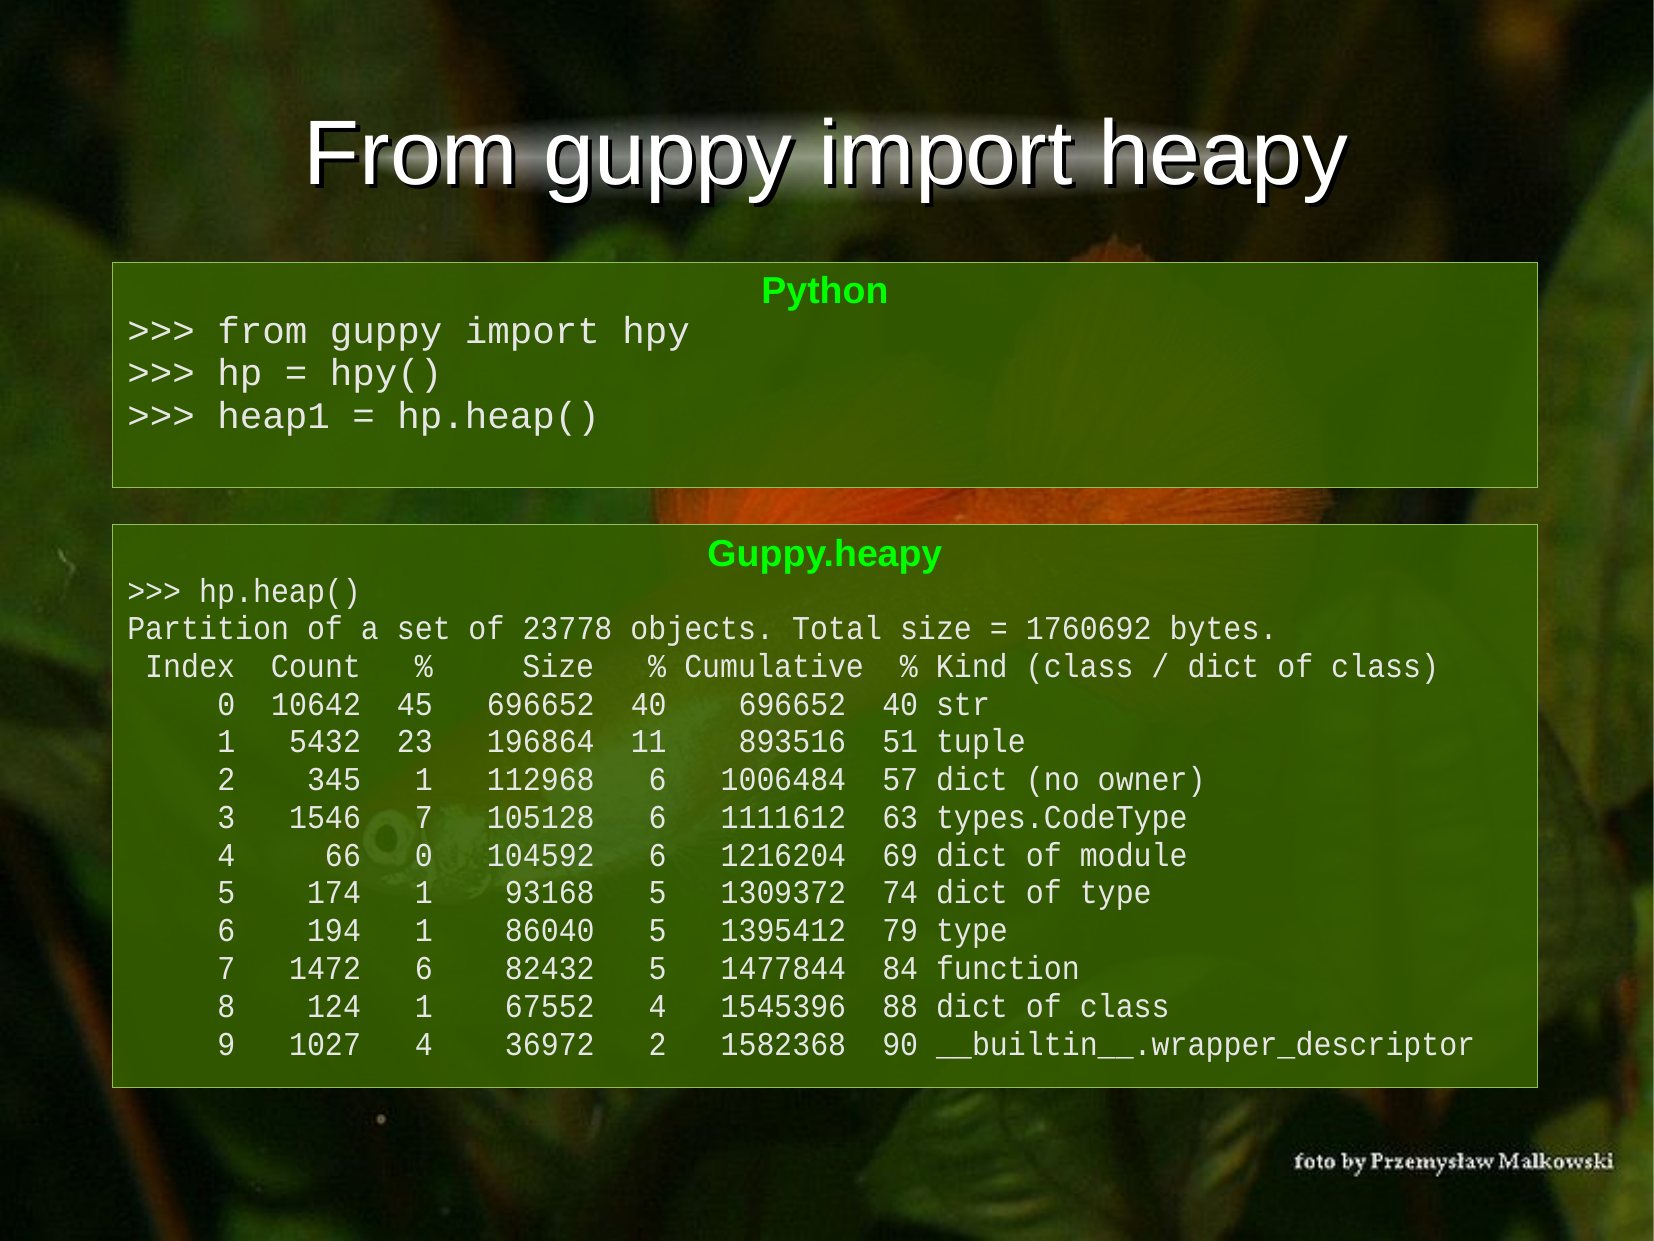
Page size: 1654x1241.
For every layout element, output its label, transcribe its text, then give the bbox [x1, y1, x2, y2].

picture [0, 0, 1654, 1241]
text_box Python >>> from guppy import hpy >>> hp = hpy() >>> heap1 = hp.heap() [112, 262, 1538, 488]
text_box Guppy.heapy >>> hp.heap() Partition of a set of 23778 objects. Total size = 1760692 bytes. Index Count % Size % Cumulative % Kind (class / dict of class) 0 10642 45 696652 40 696652 40 str 1 5432 23 196864 11 893516 51 tuple 2 345 1 112968 6 1006484 57 dict (no owner) 3 1546 7 105128 6 1111612 63 types.CodeType 4 66 0 104592 6 1216204 69 dict of module 5 174 1 93168 5 1309372 74 dict of type 6 194 1 86040 5 1395412 79 type 7 1472 6 82432 5 1477844 84 function 8 124 1 67552 4 1545396 88 dict of class 9 1027 4 36972 2 1582368 90 __builtin__.wrapper_descriptor [112, 524, 1538, 1088]
title From guppy import heapy [82, 49, 1571, 257]
